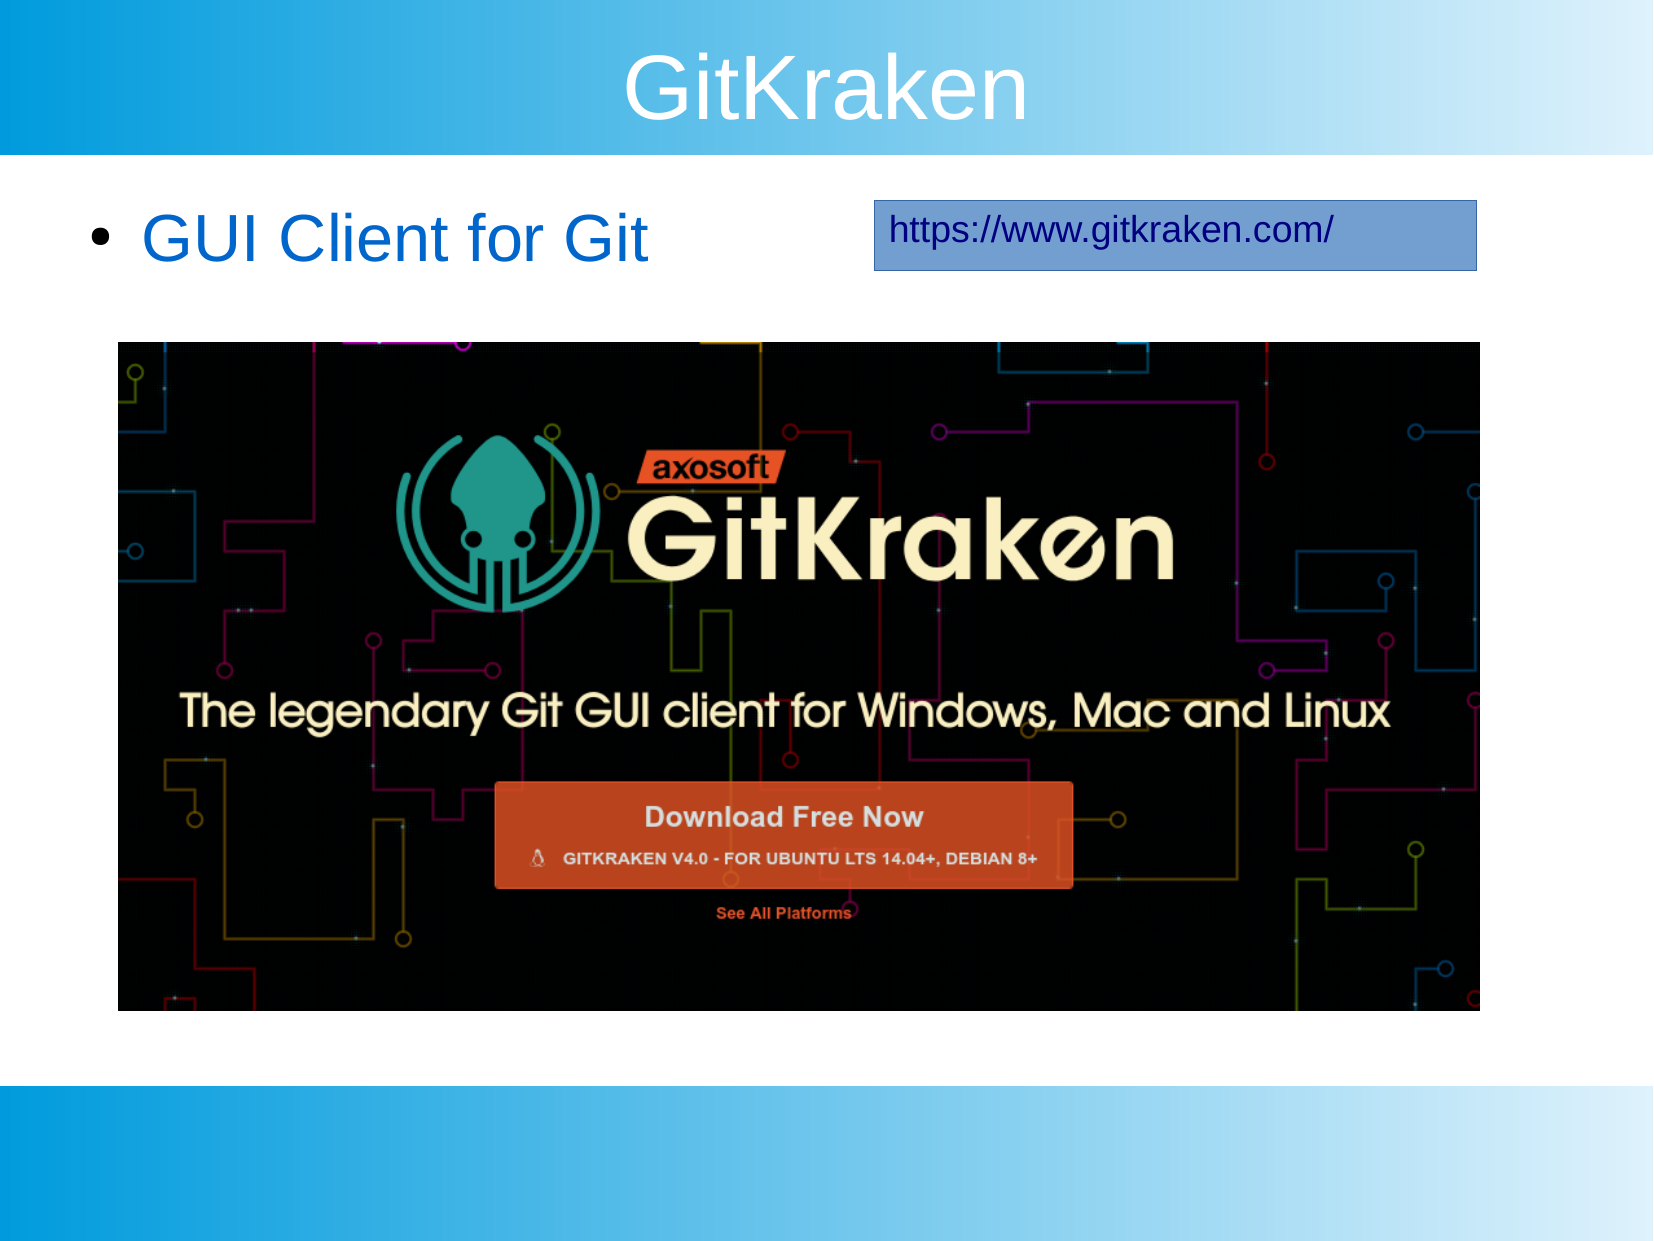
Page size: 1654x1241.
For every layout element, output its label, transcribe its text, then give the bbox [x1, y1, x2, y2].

title GitKraken [82, 35, 1571, 141]
text_box https://www.gitkraken.com/ [874, 200, 1477, 271]
picture [118, 342, 1480, 1011]
list GUI Client for Git [70, 200, 1560, 921]
picture [130, 546, 140, 556]
